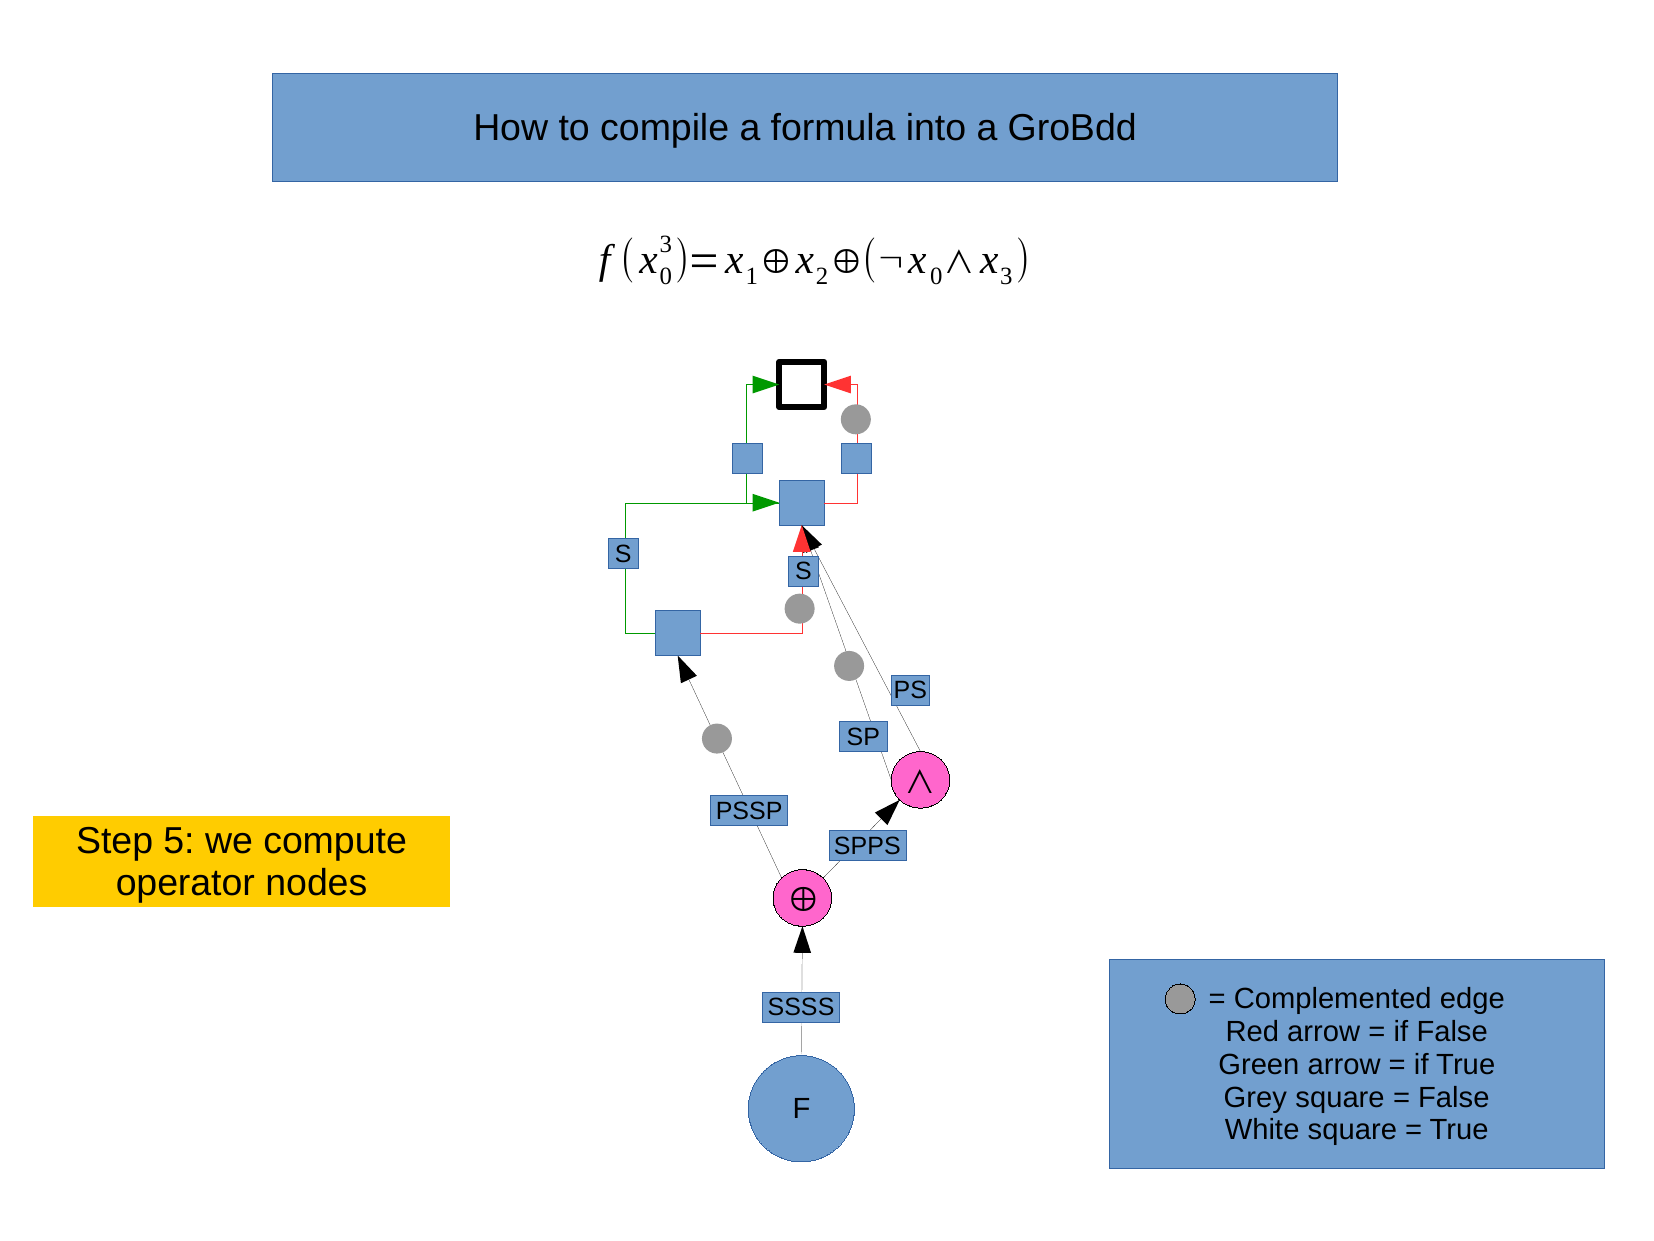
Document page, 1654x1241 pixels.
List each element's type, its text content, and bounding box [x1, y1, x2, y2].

text_box [779, 480, 825, 526]
text_box SPPS [829, 830, 907, 861]
text_box [834, 650, 865, 681]
text_box PS [891, 675, 930, 706]
text_box How to compile a formula into a GroBdd [272, 73, 1338, 182]
text_box [701, 723, 732, 754]
text_box [732, 443, 763, 474]
text_box [655, 610, 701, 656]
text_box [891, 762, 897, 797]
text_box F [748, 1055, 855, 1162]
text_box [945, 764, 950, 796]
text_box S [608, 538, 639, 569]
text_box S [788, 556, 819, 587]
text_box [906, 751, 935, 755]
text_box SSSS [762, 992, 840, 1023]
text_box [784, 593, 815, 624]
text_box SP [839, 721, 888, 752]
chart [778, 873, 827, 921]
text_box [785, 921, 820, 927]
text_box [841, 443, 872, 474]
text_box [773, 882, 778, 914]
text_box [827, 882, 832, 914]
text_box [903, 803, 938, 809]
chart [590, 231, 1036, 289]
text_box [788, 869, 817, 873]
text_box PSSP [710, 795, 788, 826]
text_box = Complemented edge Red arrow = if False Green arrow = if True Grey square = False White square = True [1109, 959, 1605, 1169]
text_box Step 5: we compute operator nodes [33, 816, 450, 907]
text_box [779, 362, 825, 408]
text_box [840, 404, 871, 435]
chart [897, 755, 945, 803]
text_box [1165, 983, 1196, 1014]
